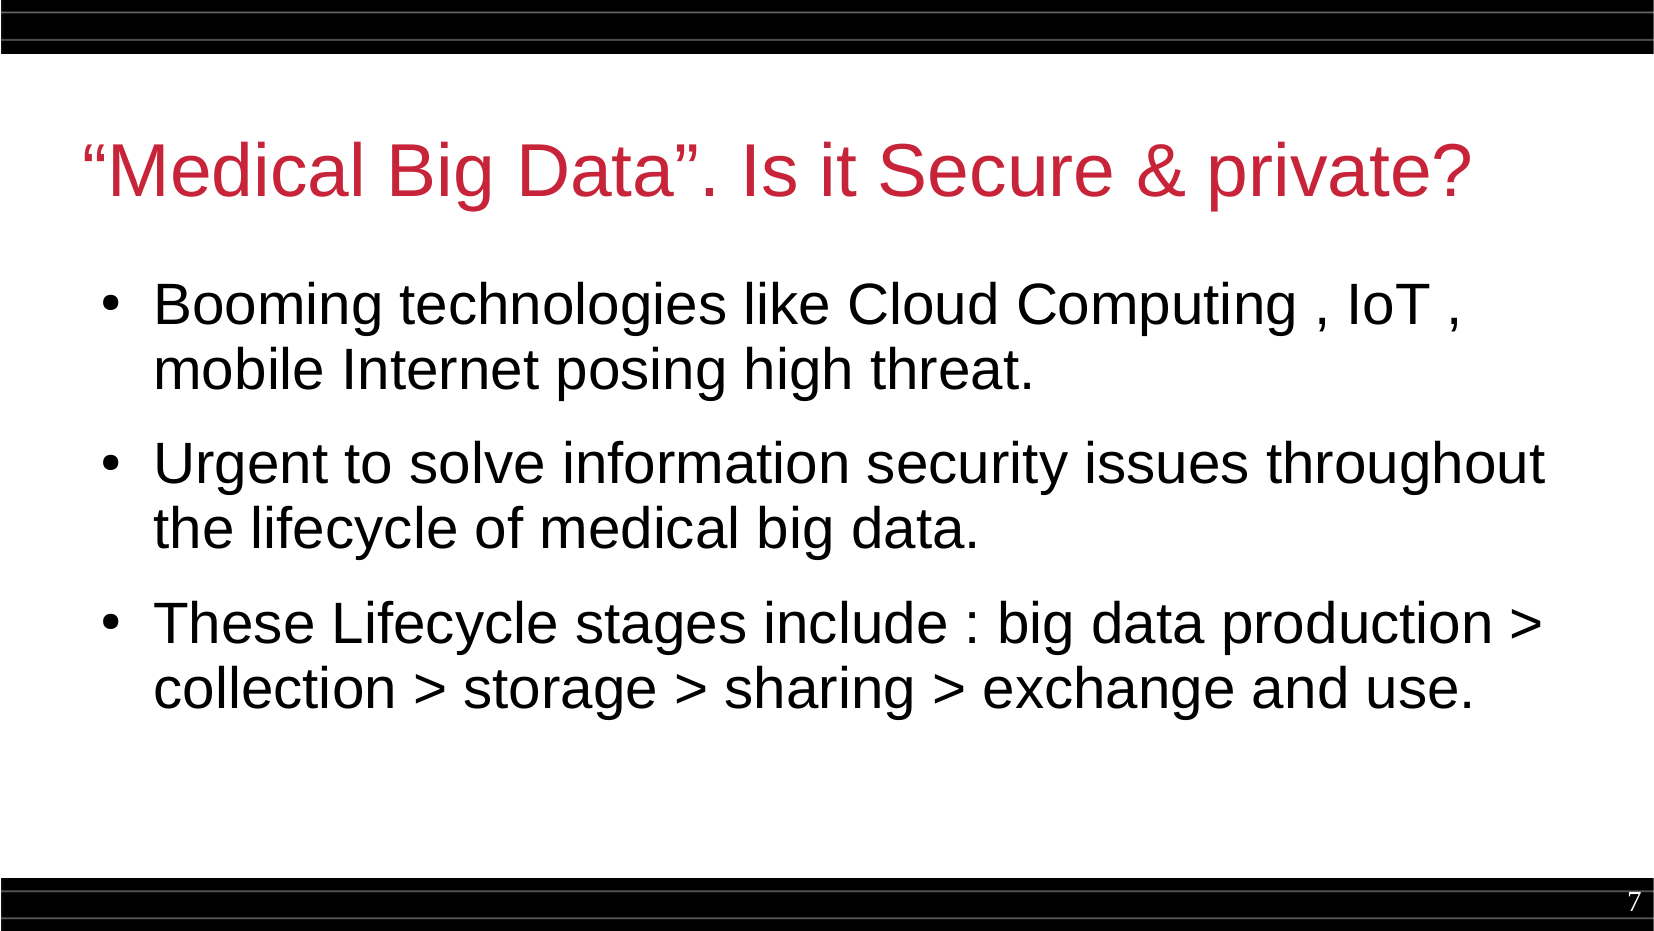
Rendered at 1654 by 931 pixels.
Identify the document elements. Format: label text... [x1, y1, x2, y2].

list Booming technologies like Cloud Computing , IoT , mobile Internet posing high threat. Urgent to solve information security issues throughout the lifecycle of medical big data. These Lifecycle stages include : big data production > collection > storage > sharing > exchange and use. [82, 271, 1571, 758]
picture [1, 878, 1654, 931]
picture [1, 0, 1654, 54]
title “Medical Big Data”. Is it Secure & private? [82, 92, 1571, 249]
